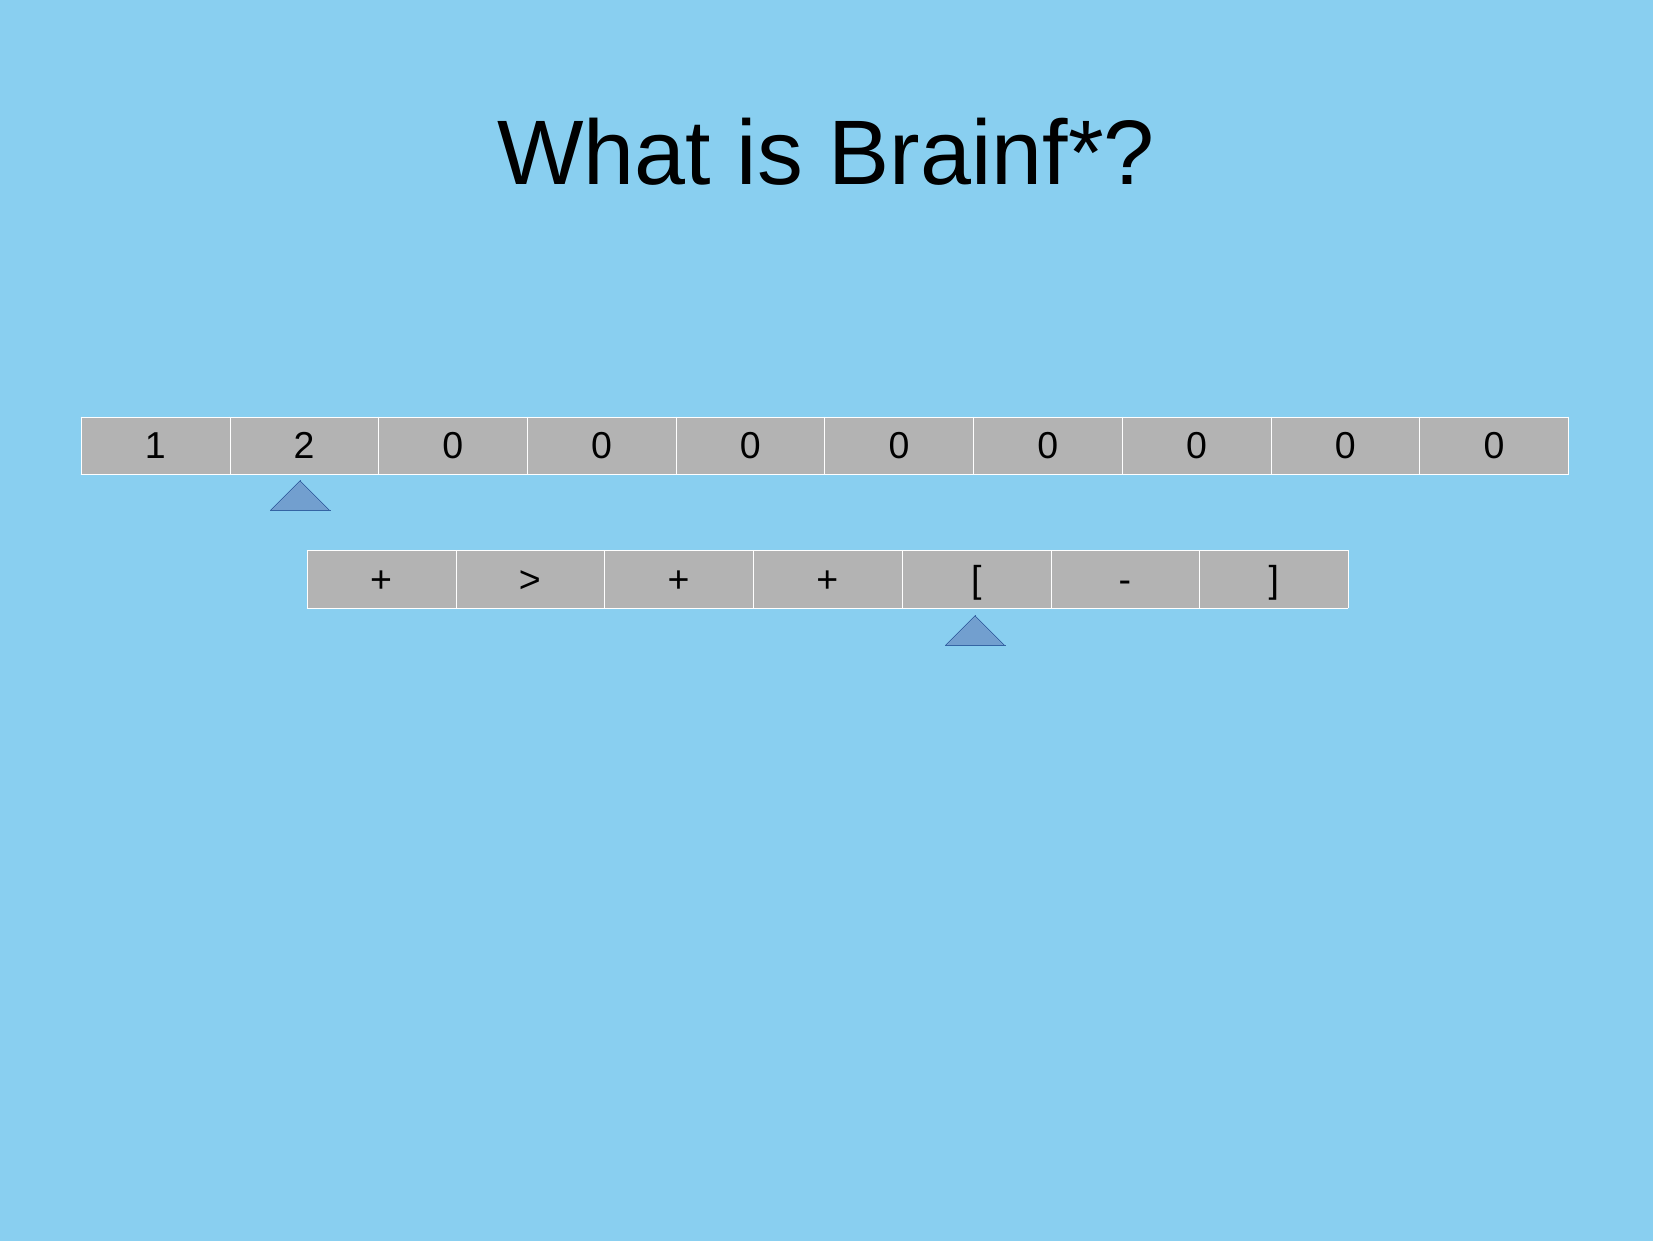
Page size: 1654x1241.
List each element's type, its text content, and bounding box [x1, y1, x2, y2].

table_header 2 [231, 418, 378, 474]
table_header 0 [1420, 418, 1568, 474]
table_header 0 [528, 418, 676, 474]
table_header 0 [379, 418, 527, 474]
table_header 0 [825, 418, 973, 474]
table_header - [1052, 551, 1199, 608]
table_header + [754, 551, 902, 608]
table_header + [308, 551, 456, 608]
text_box [270, 480, 331, 511]
text_box [945, 615, 1006, 646]
table_header 0 [1272, 418, 1419, 474]
table_header ] [1200, 551, 1348, 608]
table_header [ [903, 551, 1051, 608]
table_header 0 [1123, 418, 1271, 474]
title What is Brainf*? [82, 49, 1571, 257]
table_header + [605, 551, 753, 608]
table_header 1 [82, 418, 230, 474]
table_header 0 [974, 418, 1122, 474]
table_header 0 [677, 418, 824, 474]
table_header > [457, 551, 604, 608]
